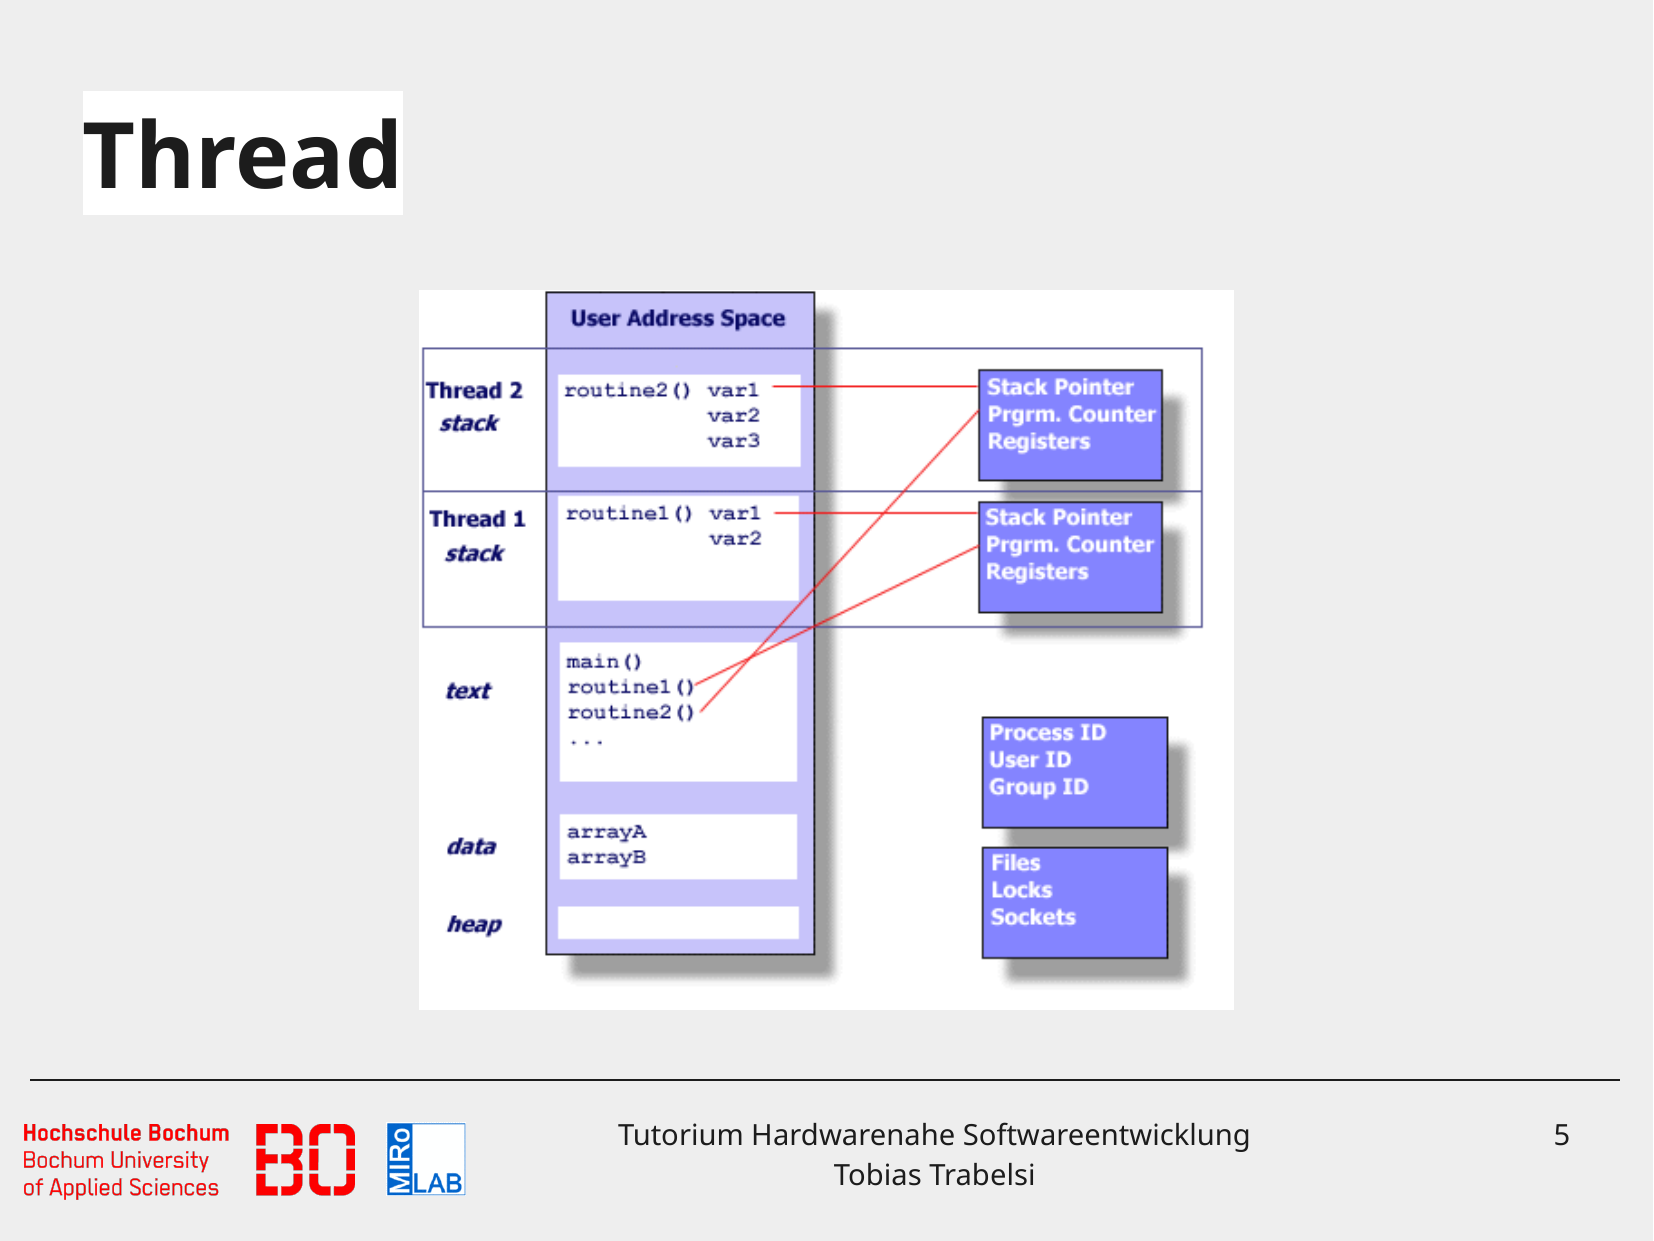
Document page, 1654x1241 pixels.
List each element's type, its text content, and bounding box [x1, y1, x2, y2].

picture [419, 290, 1234, 1010]
title Thread [82, 49, 1561, 257]
picture [24, 1124, 355, 1200]
picture [386, 1122, 466, 1196]
